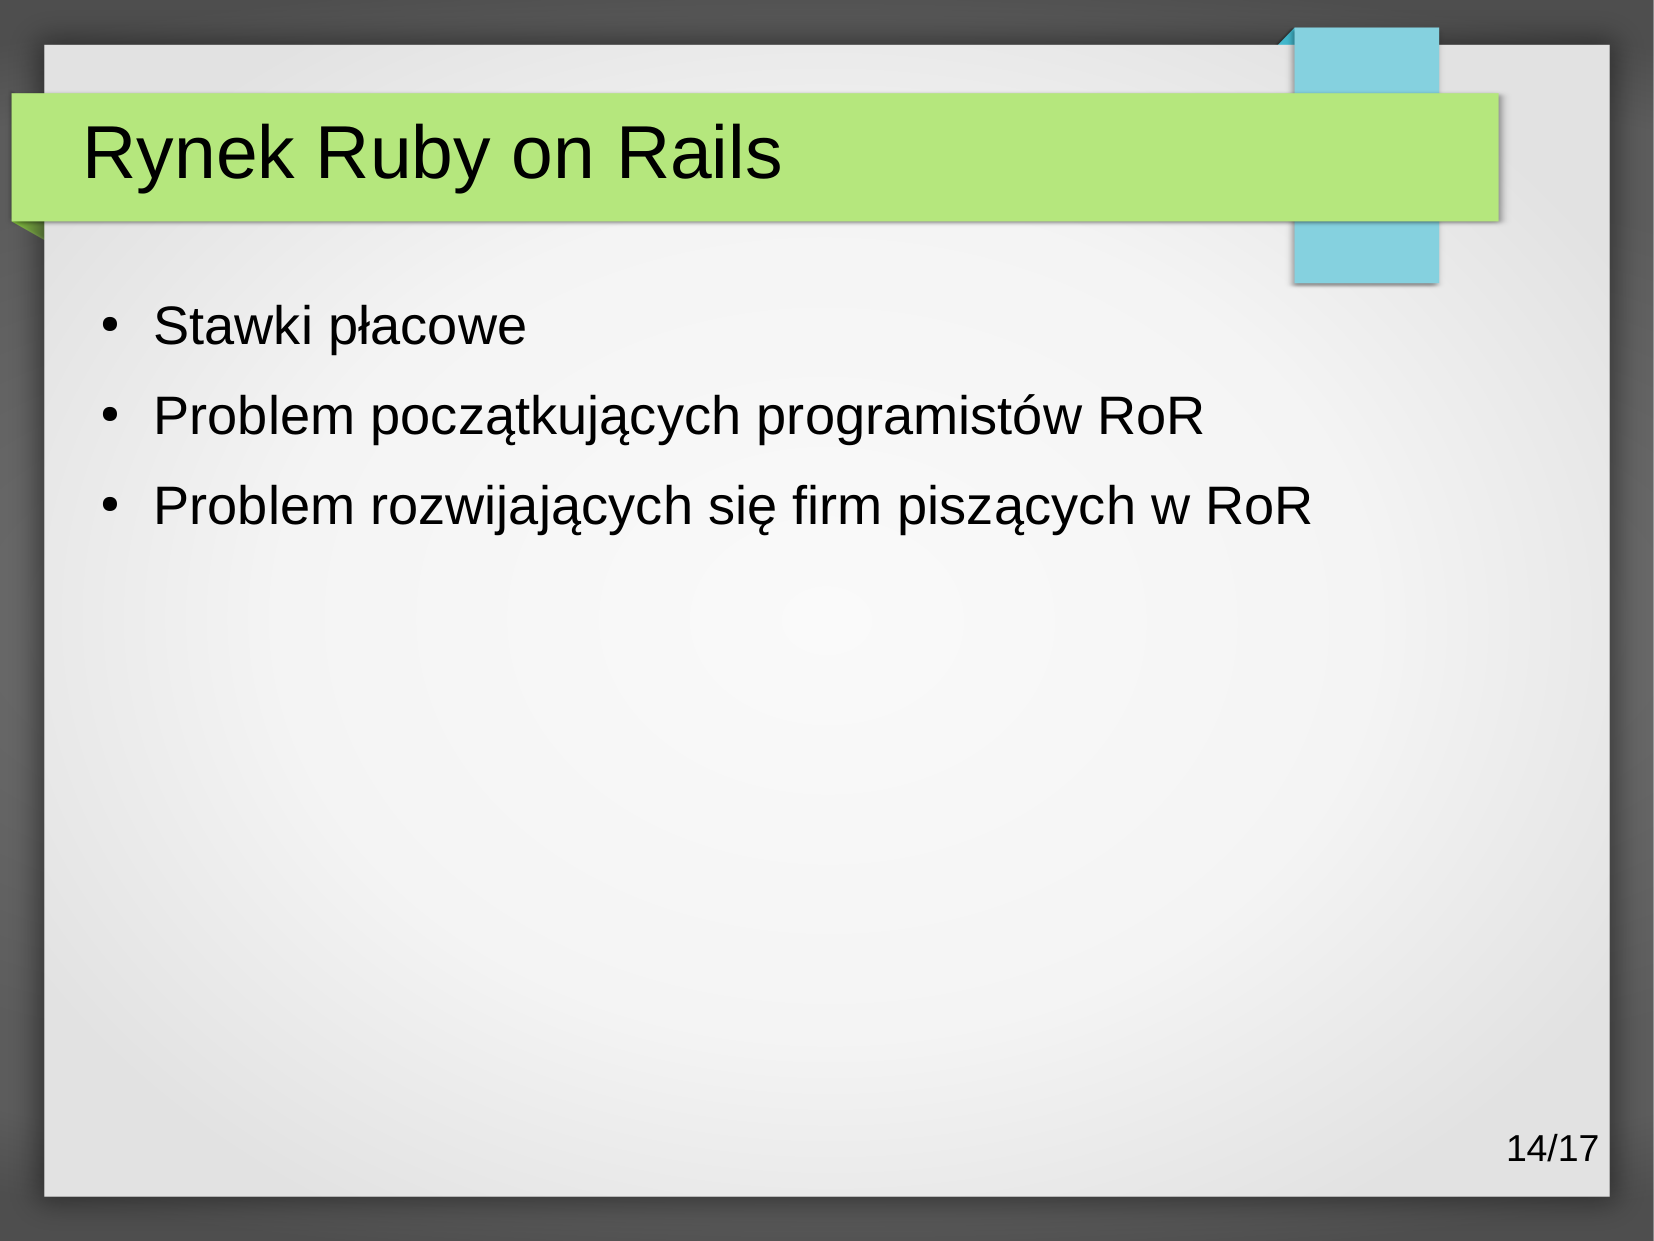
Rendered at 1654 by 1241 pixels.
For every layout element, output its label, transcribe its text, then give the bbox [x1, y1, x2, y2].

text_box <numer>/17 [1491, 1119, 1654, 1191]
list Stawki płacowe Problem początkujących programistów RoR Problem rozwijających się firm piszących w RoR [82, 295, 1571, 1015]
title Rynek Ruby on Rails [82, 49, 1571, 257]
picture [0, 0, 1654, 1241]
